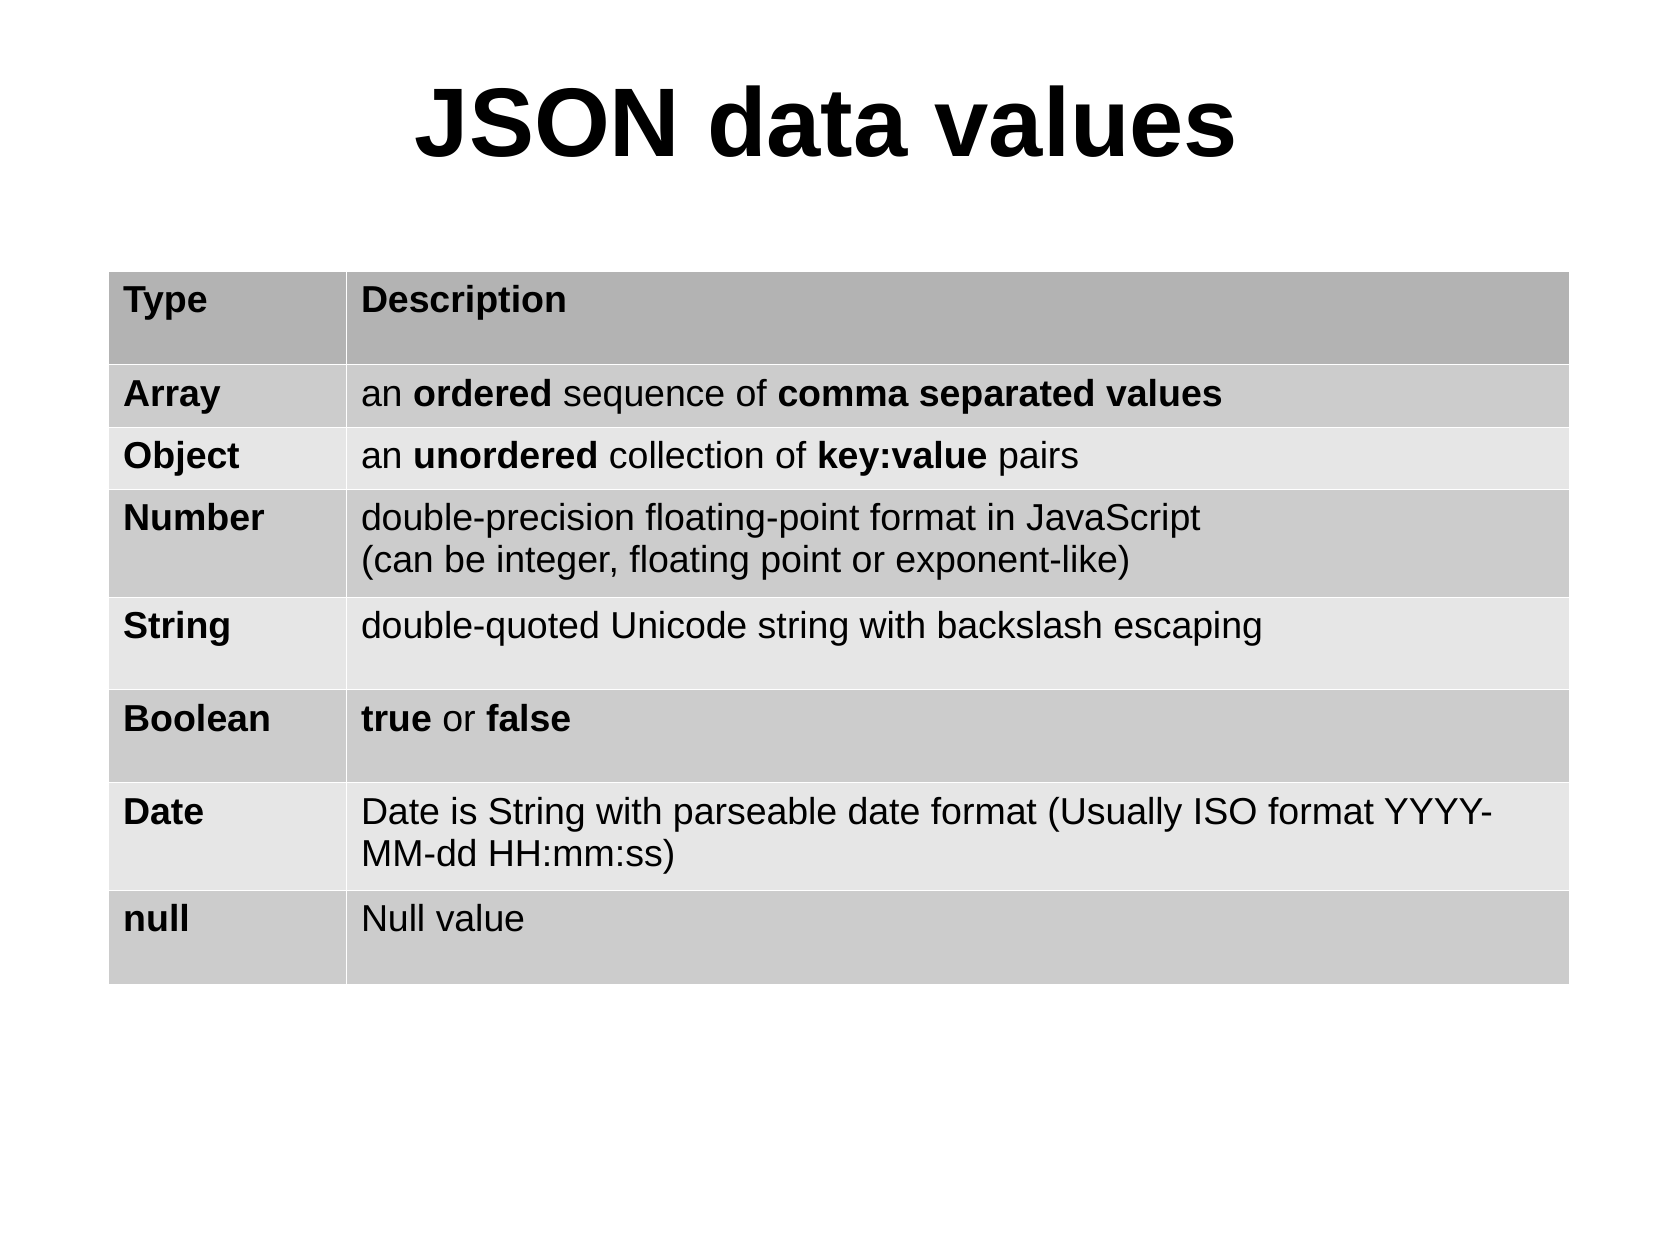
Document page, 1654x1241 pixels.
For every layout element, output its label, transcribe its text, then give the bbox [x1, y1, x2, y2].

table_cell Date [109, 783, 346, 890]
table_cell Object [109, 428, 346, 489]
table_cell an unordered collection of key:value pairs [347, 428, 1569, 489]
table_cell an ordered sequence of comma separated values [347, 365, 1569, 427]
table_cell Date is String with parseable date format (Usually ISO format YYYY-MM-dd HH:mm:ss) [347, 783, 1569, 890]
table_cell Null value [347, 891, 1569, 984]
table_cell double-quoted Unicode string with backslash escaping [347, 598, 1569, 689]
table_cell String [109, 598, 346, 689]
title JSON data values [82, 49, 1571, 196]
table_cell null [109, 891, 346, 984]
table_cell Array [109, 365, 346, 427]
table_header Description [347, 272, 1569, 364]
table_header Type [109, 272, 346, 364]
table_cell Number [109, 490, 346, 597]
table_cell double-precision floating-point format in JavaScript (can be integer, floating point or exponent-like) [347, 490, 1569, 597]
table_cell Boolean [109, 690, 346, 782]
table_cell true or false [347, 690, 1569, 782]
